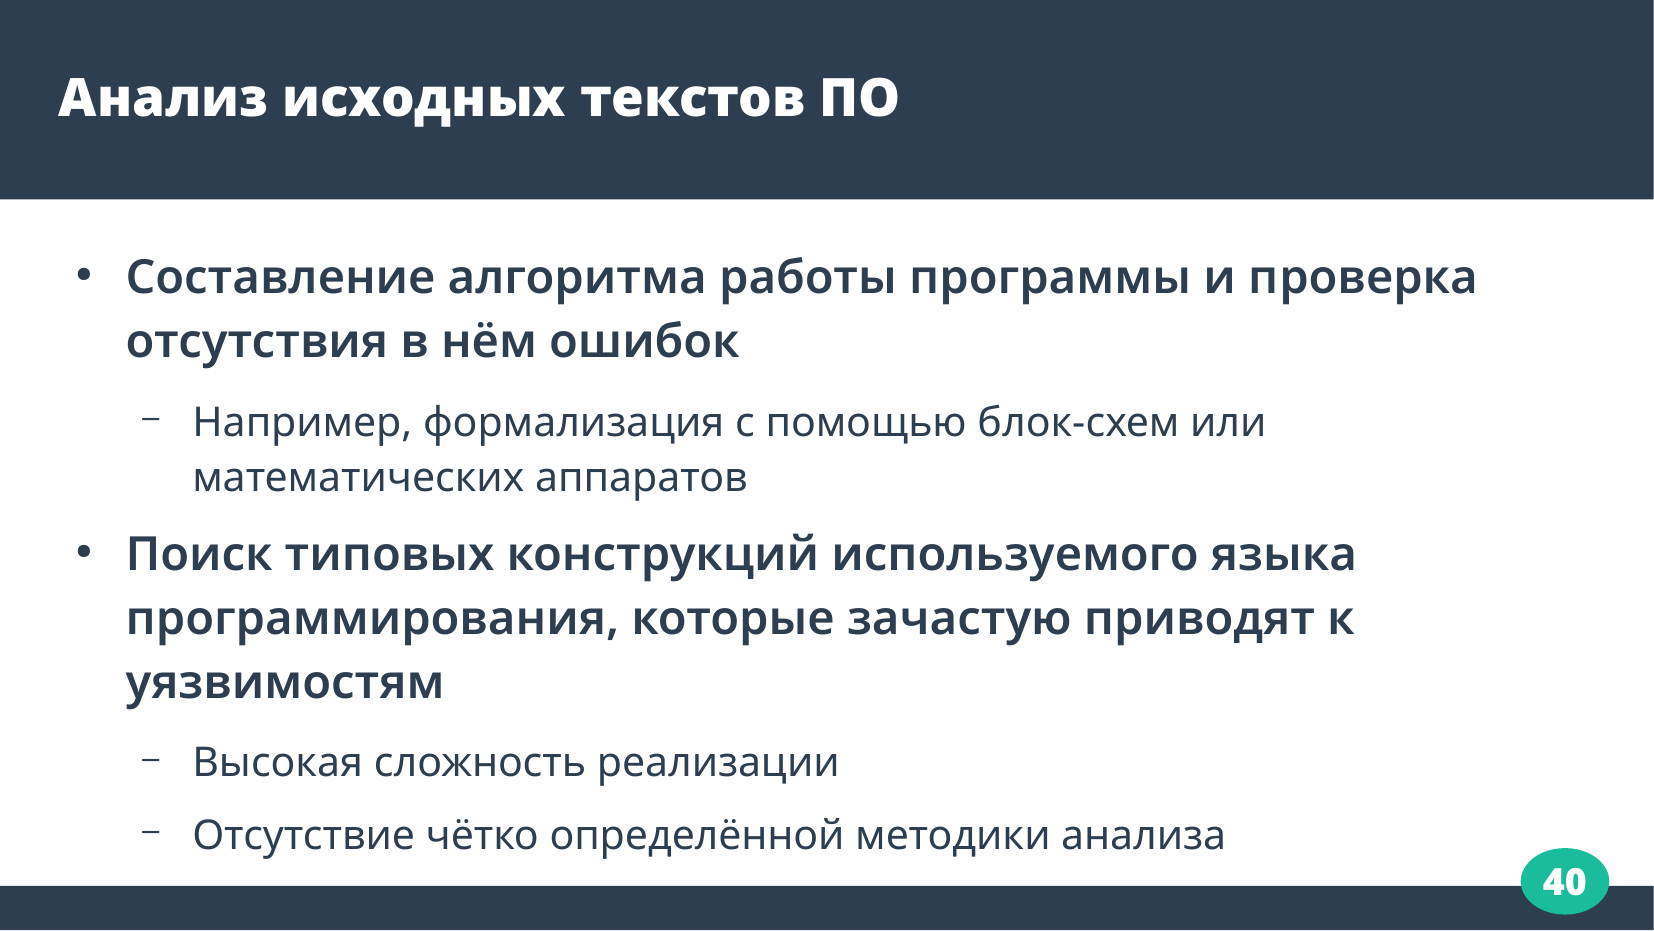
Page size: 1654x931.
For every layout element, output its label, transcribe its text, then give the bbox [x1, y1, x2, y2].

list Составление алгоритма работы программы и проверка отсутствия в нём ошибок Например, формализация с помощью блок-схем или математических аппаратов Поиск типовых конструкций используемого языка программирования, которые зачастую приводят к уязвимостям Высокая сложность реализации Отсутствие чётко определённой методики анализа [59, 243, 1595, 864]
title Анализ исходных текстов ПО [59, 37, 1595, 155]
